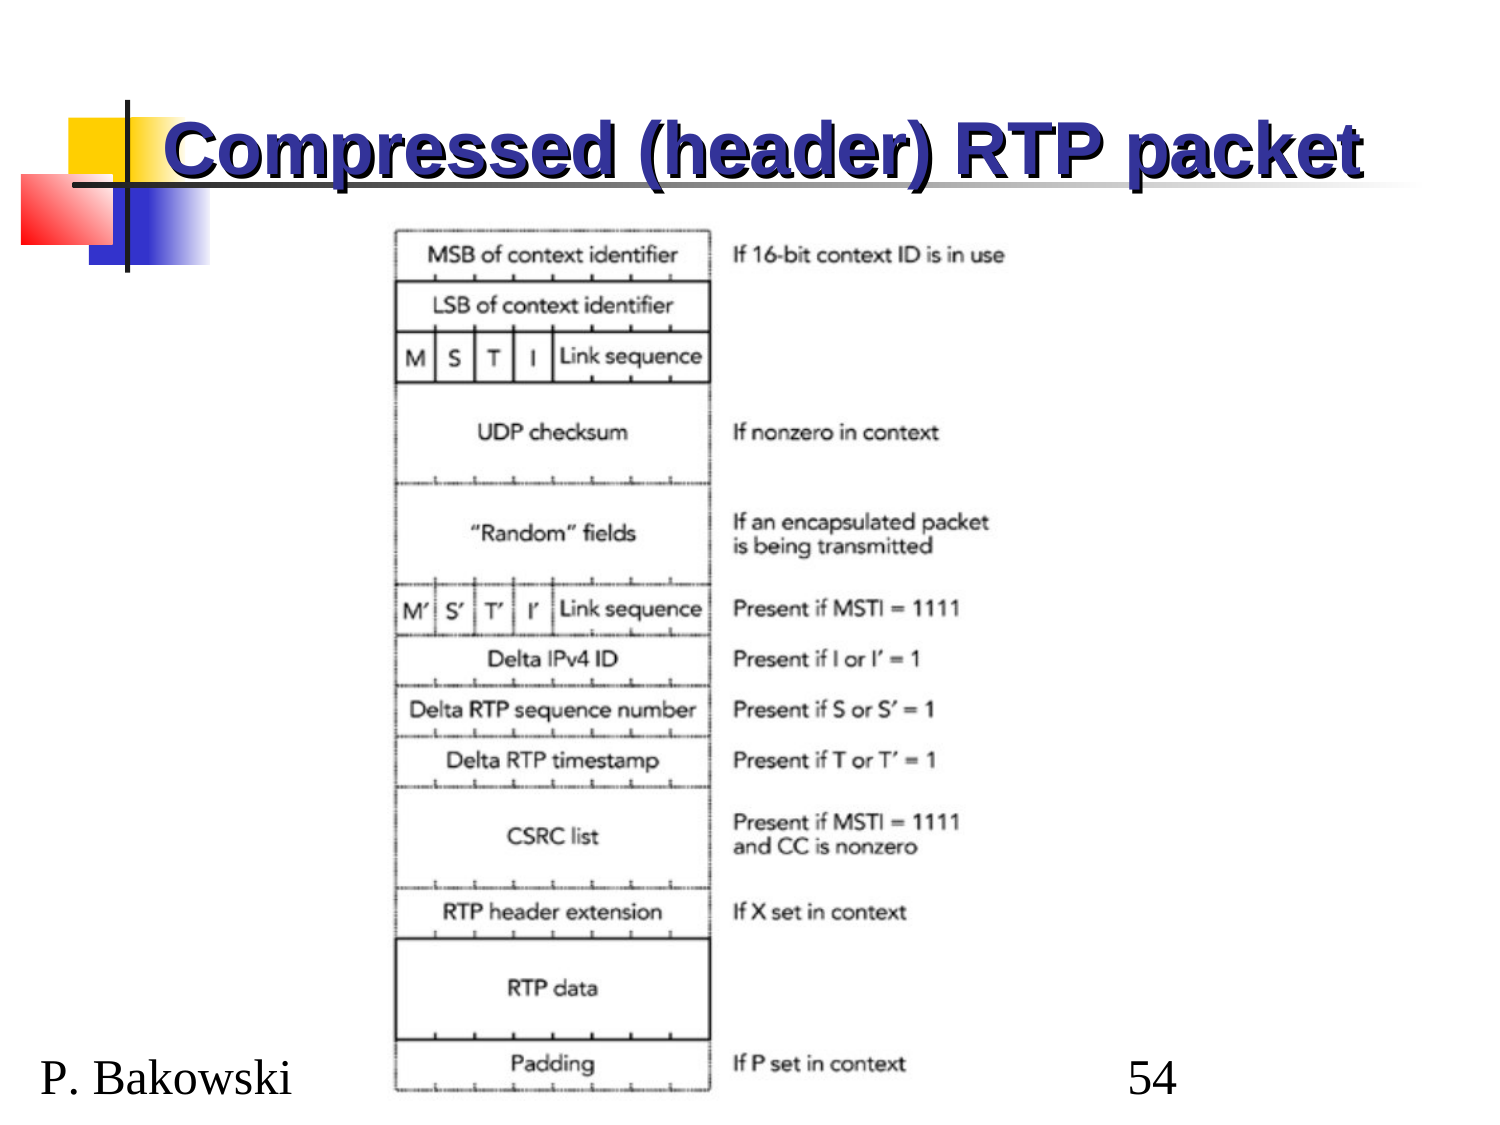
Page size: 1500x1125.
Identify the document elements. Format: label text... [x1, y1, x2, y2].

title Compressed (header) RTP packet [147, 92, 1500, 213]
picture [366, 212, 1038, 1111]
